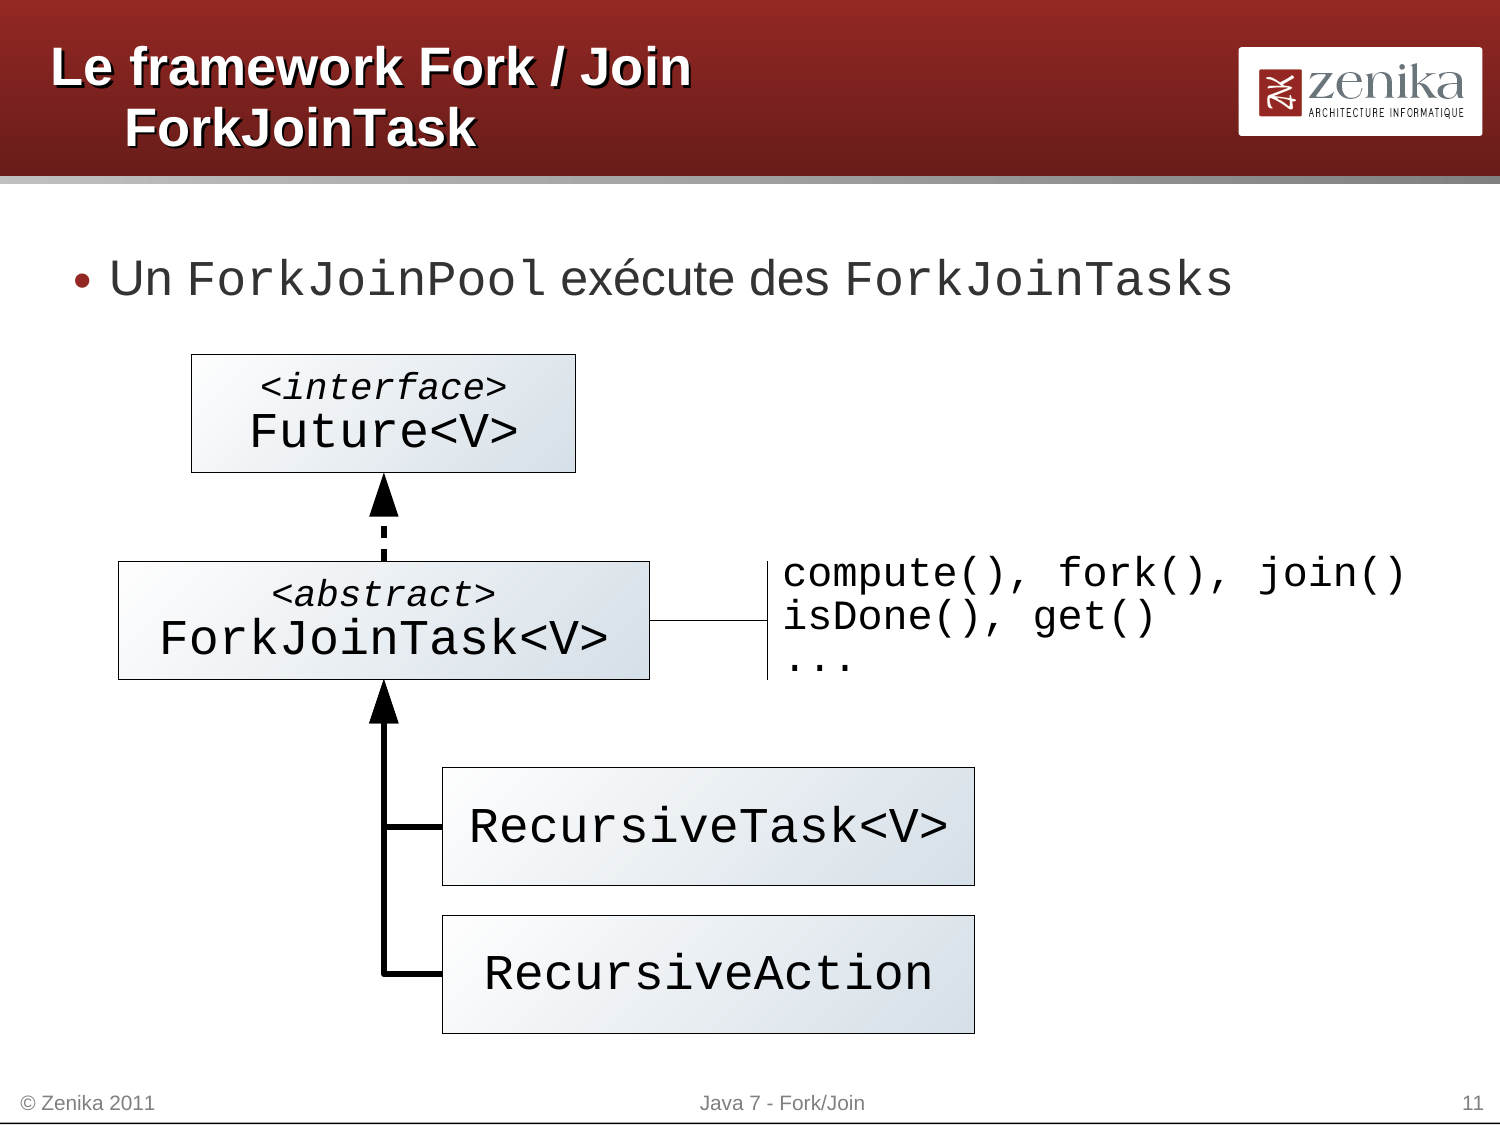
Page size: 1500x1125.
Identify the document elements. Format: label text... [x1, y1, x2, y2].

text_box <interface> Future<V> [191, 354, 576, 473]
title Le framework Fork / Join ForkJoinTask [50, 15, 1206, 180]
text_box <abstract> ForkJoinTask<V> [118, 561, 650, 680]
text_box RecursiveTask<V> [442, 767, 975, 886]
text_box RecursiveAction [442, 915, 975, 1034]
text_box compute(), fork(), join() isDone(), get() ... [767, 545, 1477, 693]
picture [1257, 58, 1464, 125]
list Un ForkJoinPool exécute des ForkJoinTasks [50, 249, 1435, 1079]
